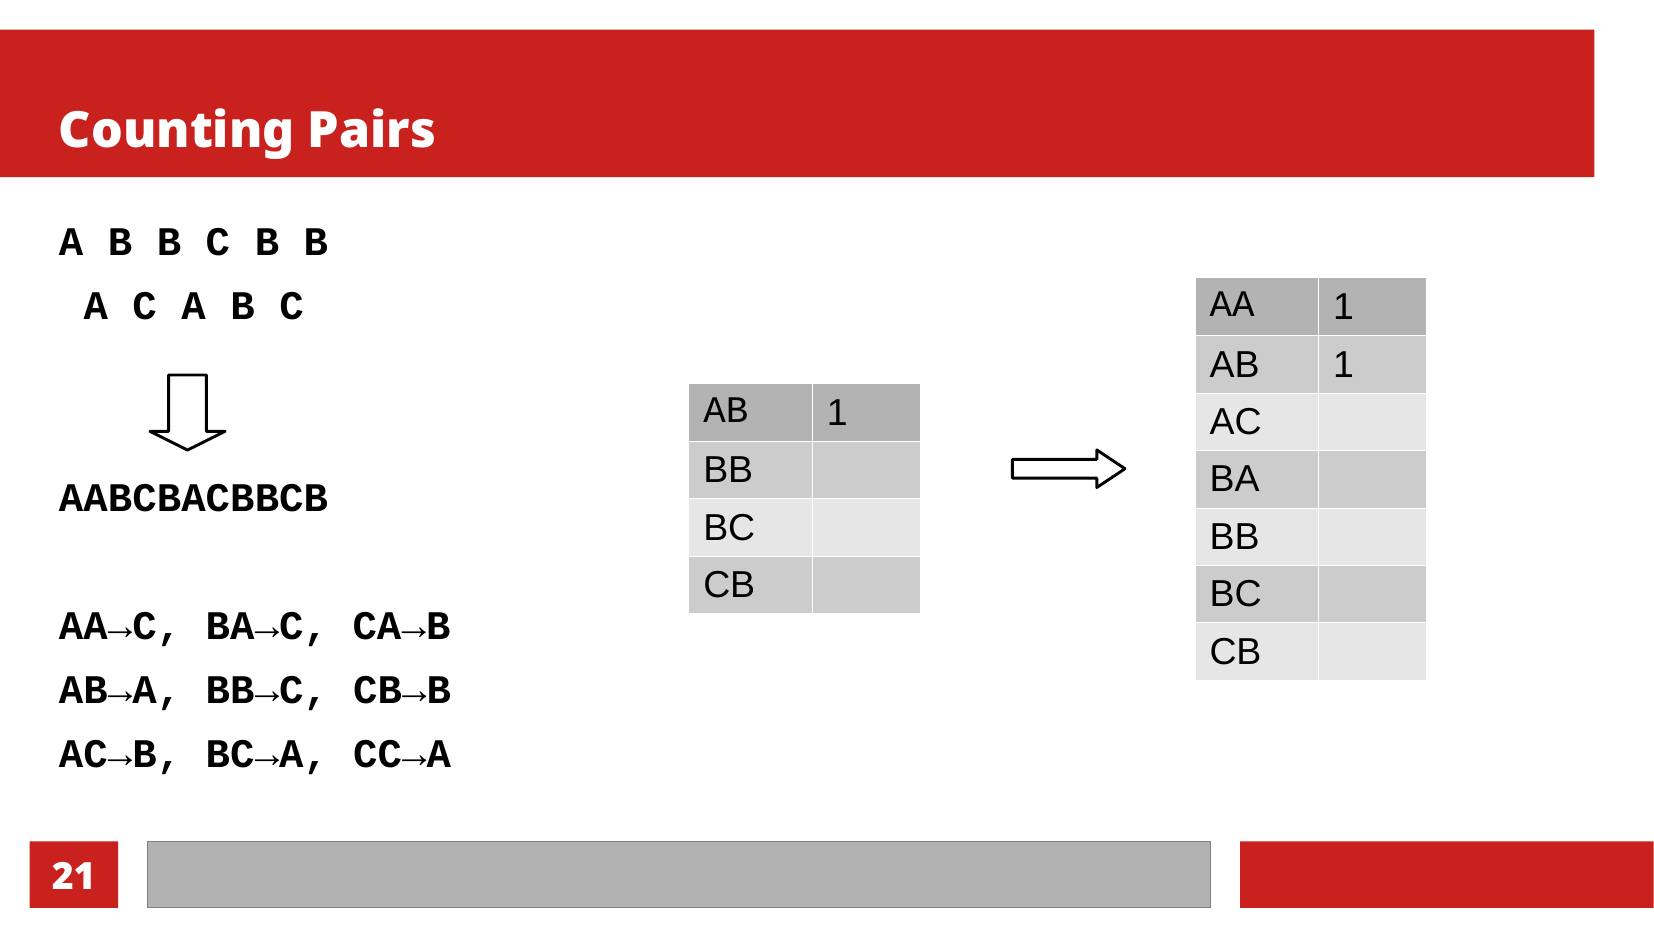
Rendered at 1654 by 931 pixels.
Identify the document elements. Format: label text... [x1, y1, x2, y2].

table_cell BC [689, 499, 812, 556]
table_cell [1319, 623, 1426, 680]
table_cell CB [689, 557, 812, 613]
table_cell CB [1196, 623, 1318, 680]
table_cell [1319, 509, 1426, 565]
table_cell 1 [1319, 336, 1426, 393]
text_box [150, 375, 226, 451]
table_cell BB [689, 442, 812, 498]
table_cell BB [1196, 509, 1318, 565]
list A B B C B B A C A B C AABCBACBBCB AA→C, BA→C, CA→B AB→A, BB→C, CB→B AC→B, BC→A, CC→A [59, 221, 488, 798]
table_header 1 [1319, 278, 1426, 335]
table_cell [1319, 451, 1426, 508]
title Counting Pairs [59, 44, 1595, 163]
text_box [1012, 449, 1126, 488]
table_header 1 [813, 384, 920, 441]
table_cell AC [1196, 394, 1318, 450]
table_cell BA [1196, 451, 1318, 508]
table_cell BC [1196, 566, 1318, 622]
table_header AA [1196, 278, 1318, 335]
table_cell [813, 557, 920, 613]
table_cell [813, 499, 920, 556]
table_cell [813, 442, 920, 498]
table_cell [1319, 566, 1426, 622]
table_header AB [689, 384, 812, 441]
table_cell [1319, 394, 1426, 450]
table_cell AB [1196, 336, 1318, 393]
